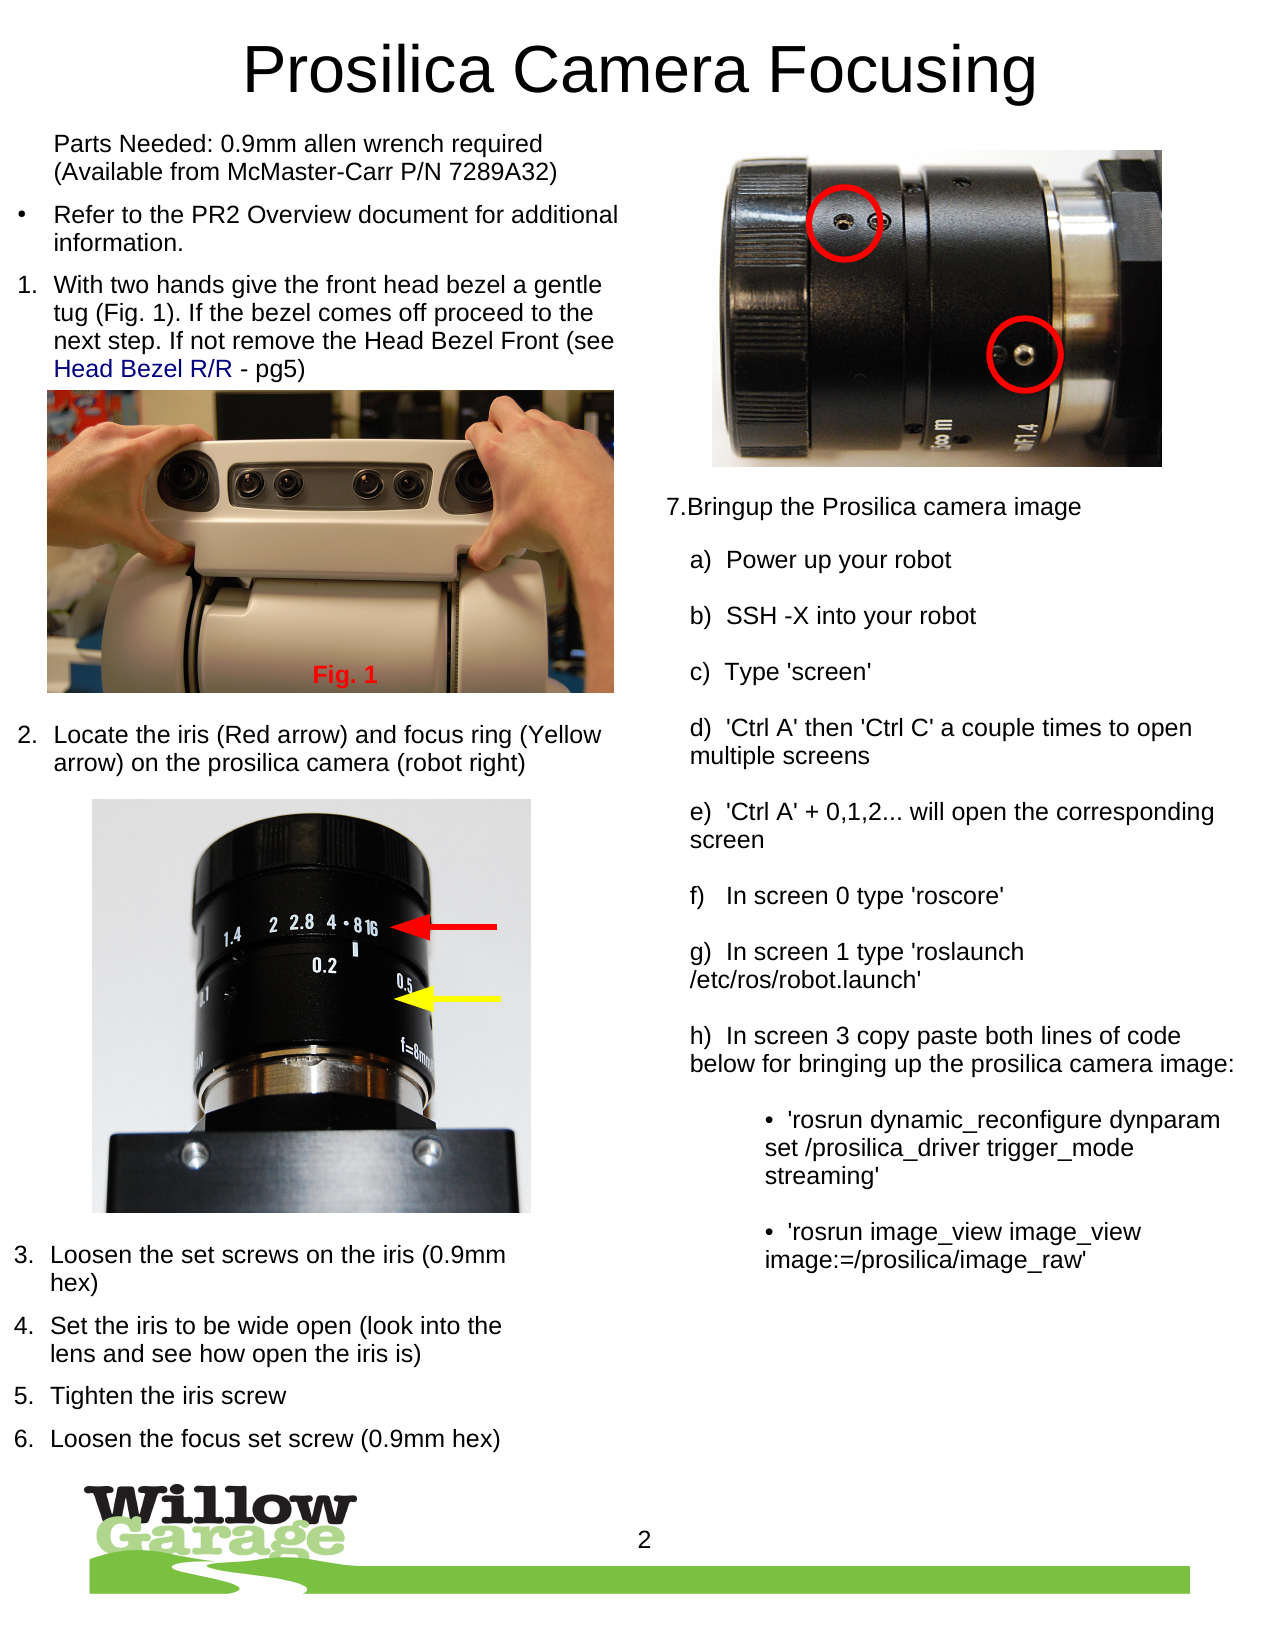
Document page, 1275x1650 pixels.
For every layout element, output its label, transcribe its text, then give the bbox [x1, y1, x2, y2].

picture [47, 390, 614, 693]
picture [712, 150, 1162, 467]
picture [84, 1484, 1190, 1594]
text_box Loosen the set screws on the iris (0.9mm hex) Set the iris to be wide open (look into the lens and see how open the iris is) Tighten the iris screw Loosen the focus set screw (0.9mm hex) [13, 1241, 539, 1536]
text_box Locate the iris (Red arrow) and focus ring (Yellow arrow) on the prosilica camera (robot right) [17, 720, 600, 861]
text_box [977, 317, 1064, 409]
picture [92, 861, 531, 1213]
text_box Parts Needed: 0.9mm allen wrench required (Available from McMaster-Carr P/N 7289A32) Refer to the PR2 Overview document for additional information. With two hands give the front head bezel a gentle tug (Fig. 1). If the bezel comes off proceed to the next step. If not remove the Head Bezel Front (see Head Bezel R/R - pg5) [17, 129, 638, 424]
text_box [803, 187, 881, 284]
title Prosilica Camera Focusing [84, 18, 1190, 121]
text_box Fig. 1 [297, 653, 411, 697]
text_box Power up your robot SSH -X into your robot Type 'screen' 'Ctrl A' then 'Ctrl C' a couple times to open multiple screens 'Ctrl A' + 0,1,2... will open the corresponding screen In screen 0 type 'roscore' In screen 1 type 'roslaunch /etc/ros/robot.launch' In screen 3 copy paste both lines of code below for bringing up the prosilica camera image: 'rosrun dynamic_reconfigure dynparam set /prosilica_driver trigger_mode streaming' 'rosrun image_view image_view image:=/prosilica/image_raw' [600, 538, 1264, 1331]
text_box Bringup the Prosilica camera image [651, 485, 1214, 529]
